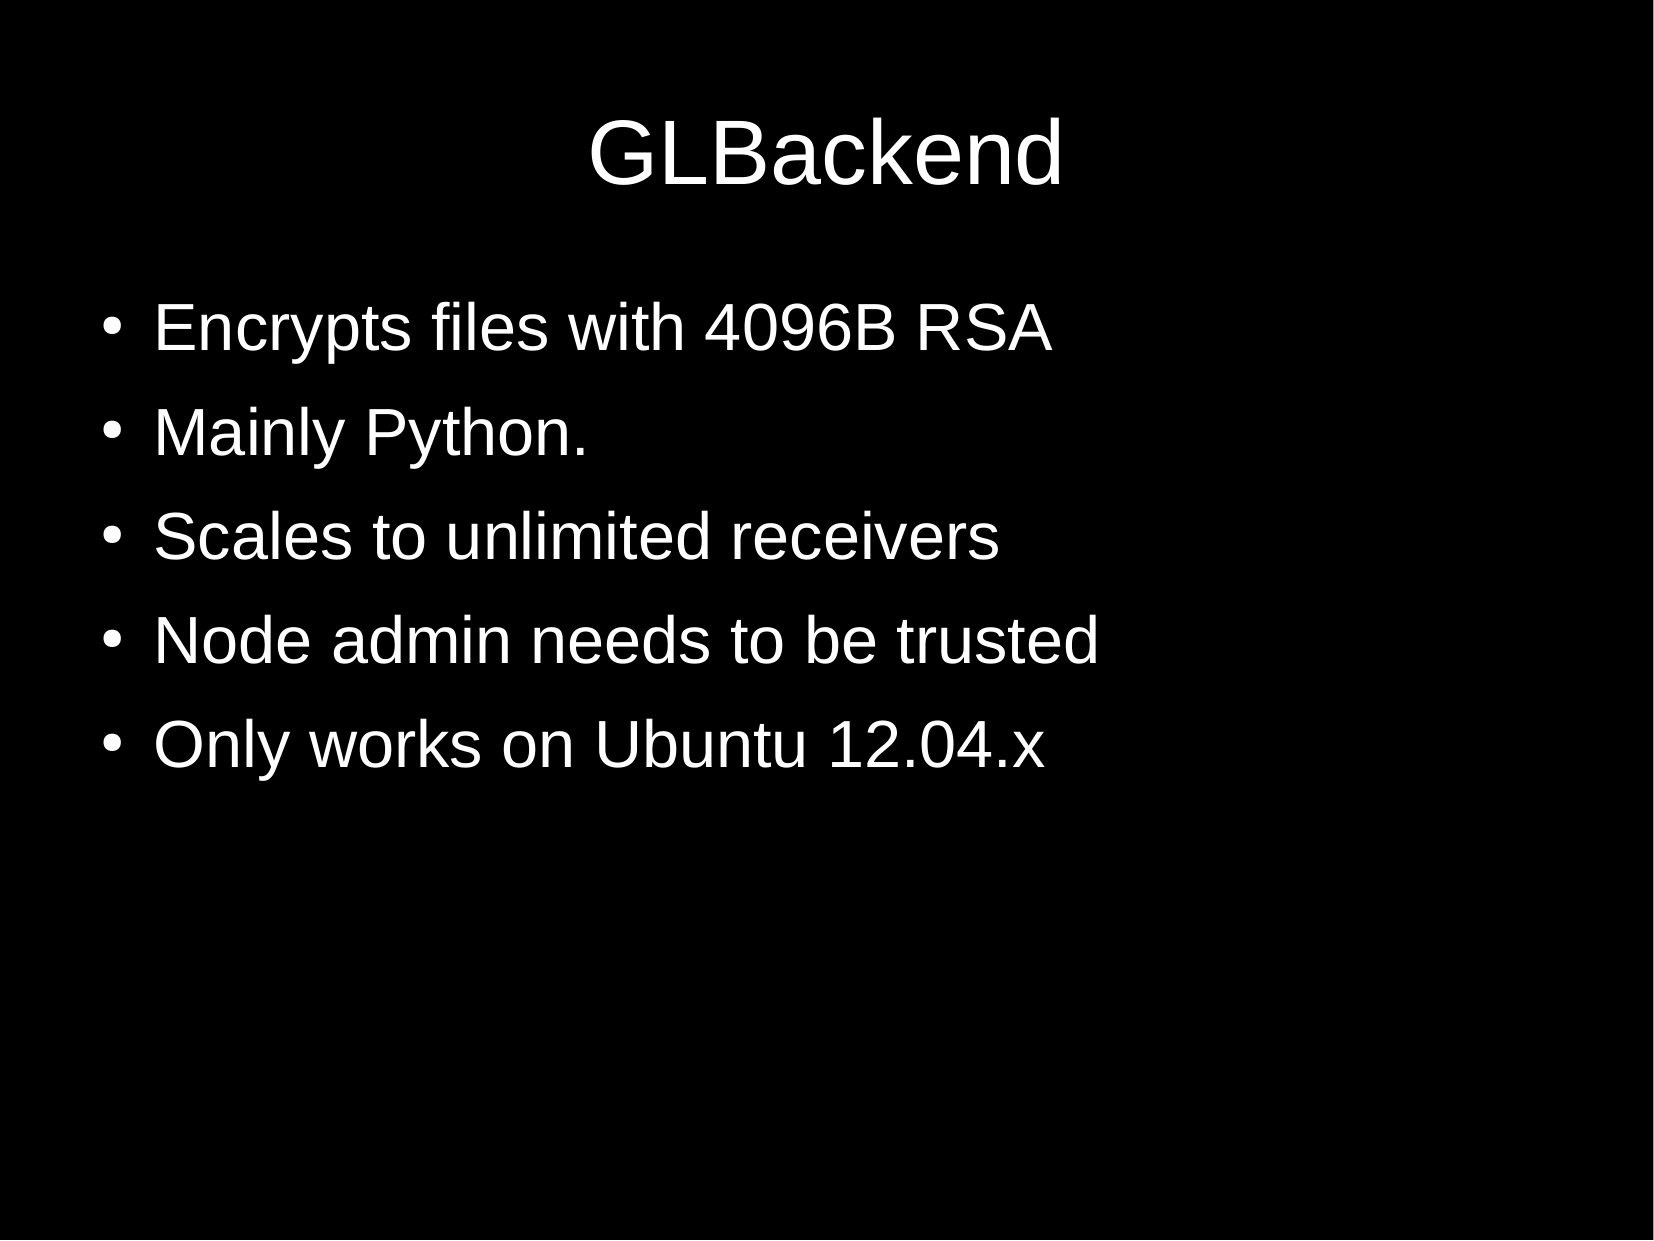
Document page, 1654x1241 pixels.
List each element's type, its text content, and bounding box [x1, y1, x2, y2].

list Encrypts files with 4096B RSA Mainly Python. Scales to unlimited receivers Node admin needs to be trusted Only works on Ubuntu 12.04.x [82, 290, 1538, 1010]
title GLBackend [82, 49, 1571, 257]
